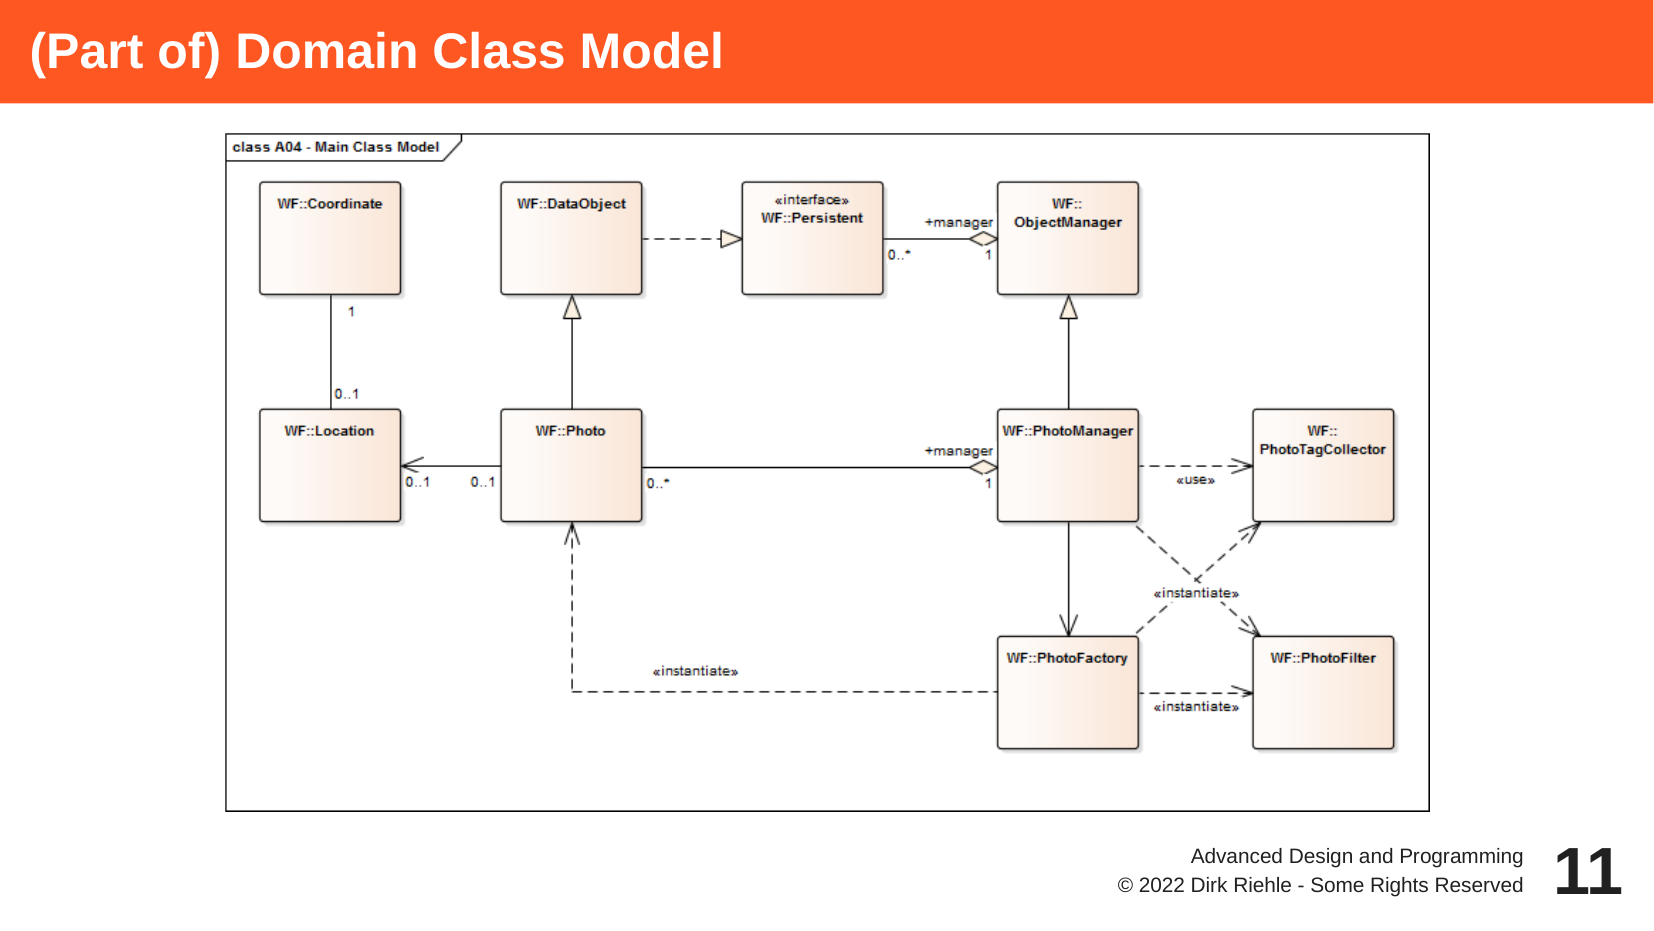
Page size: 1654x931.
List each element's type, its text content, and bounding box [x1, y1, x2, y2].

picture [224, 132, 1430, 813]
title (Part of) Domain Class Model [0, 0, 1654, 104]
